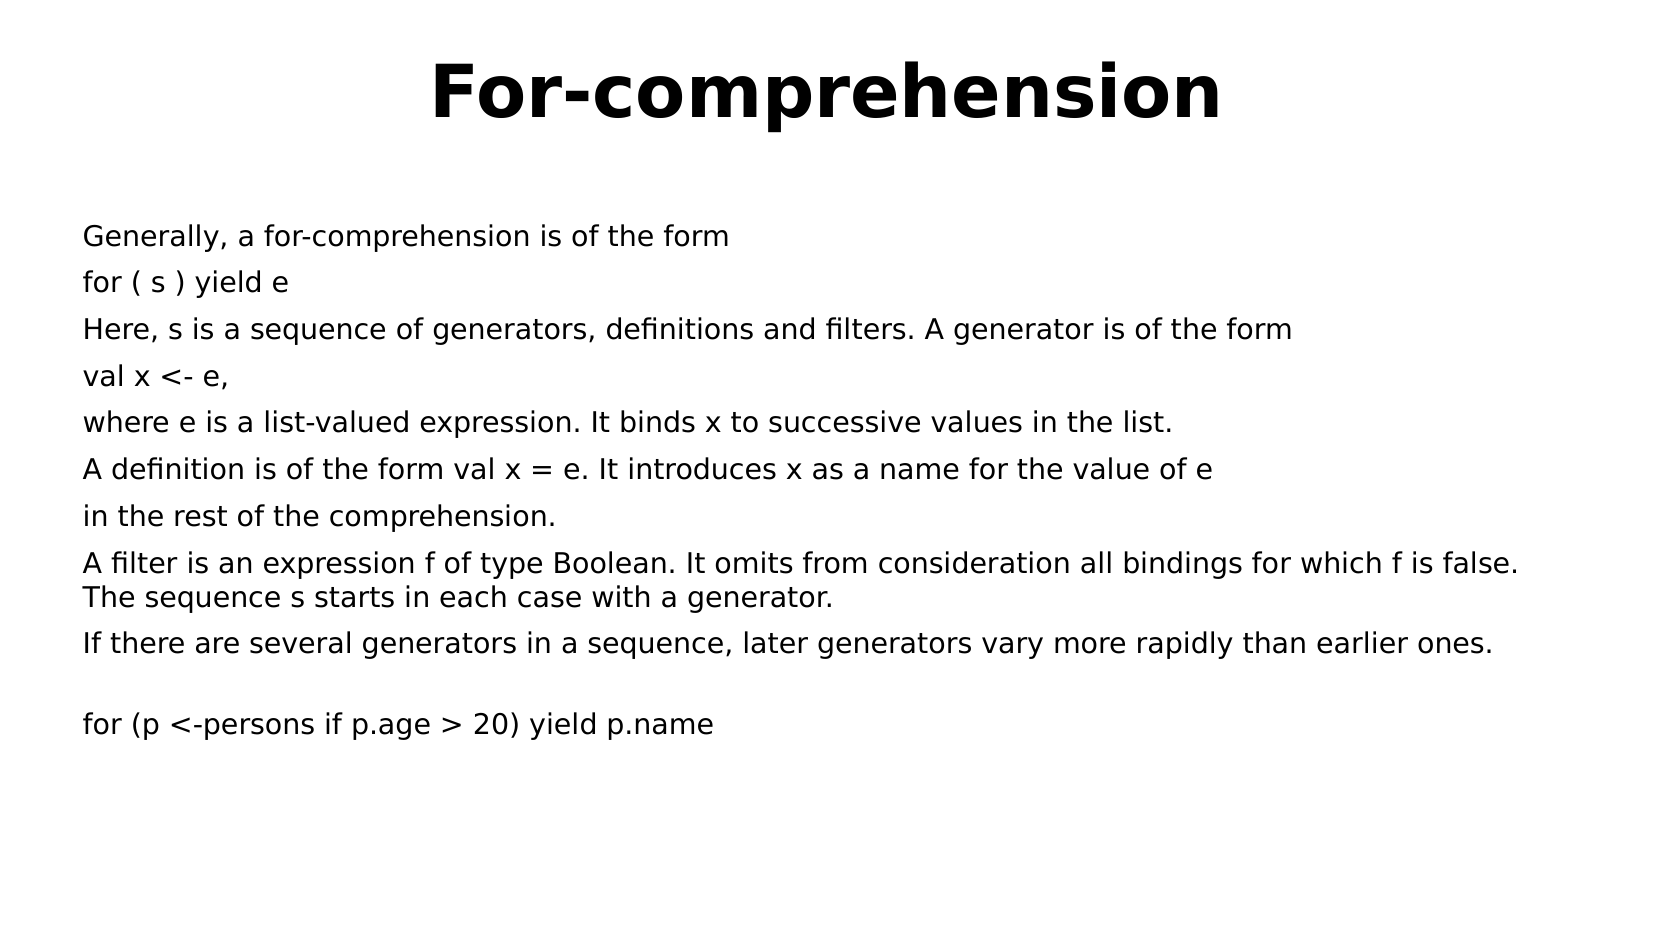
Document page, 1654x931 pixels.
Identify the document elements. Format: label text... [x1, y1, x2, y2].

list Generally, a for-comprehension is of the form for ( s ) yield e Here, s is a sequence of generators, definitions and filters. A generator is of the form val x <- e, where e is a list-valued expression. It binds x to successive values in the list. A definition is of the form val x = e. It introduces x as a name for the value of e in the rest of the comprehension. A filter is an expression f of type Boolean. It omits from consideration all bindings for which f is false. The sequence s starts in each case with a generator. If there are several generators in a sequence, later generators vary more rapidly than earlier ones. for (p <-persons if p.age > 20) yield p.name [82, 217, 1571, 758]
title For-comprehension [82, 37, 1571, 147]
